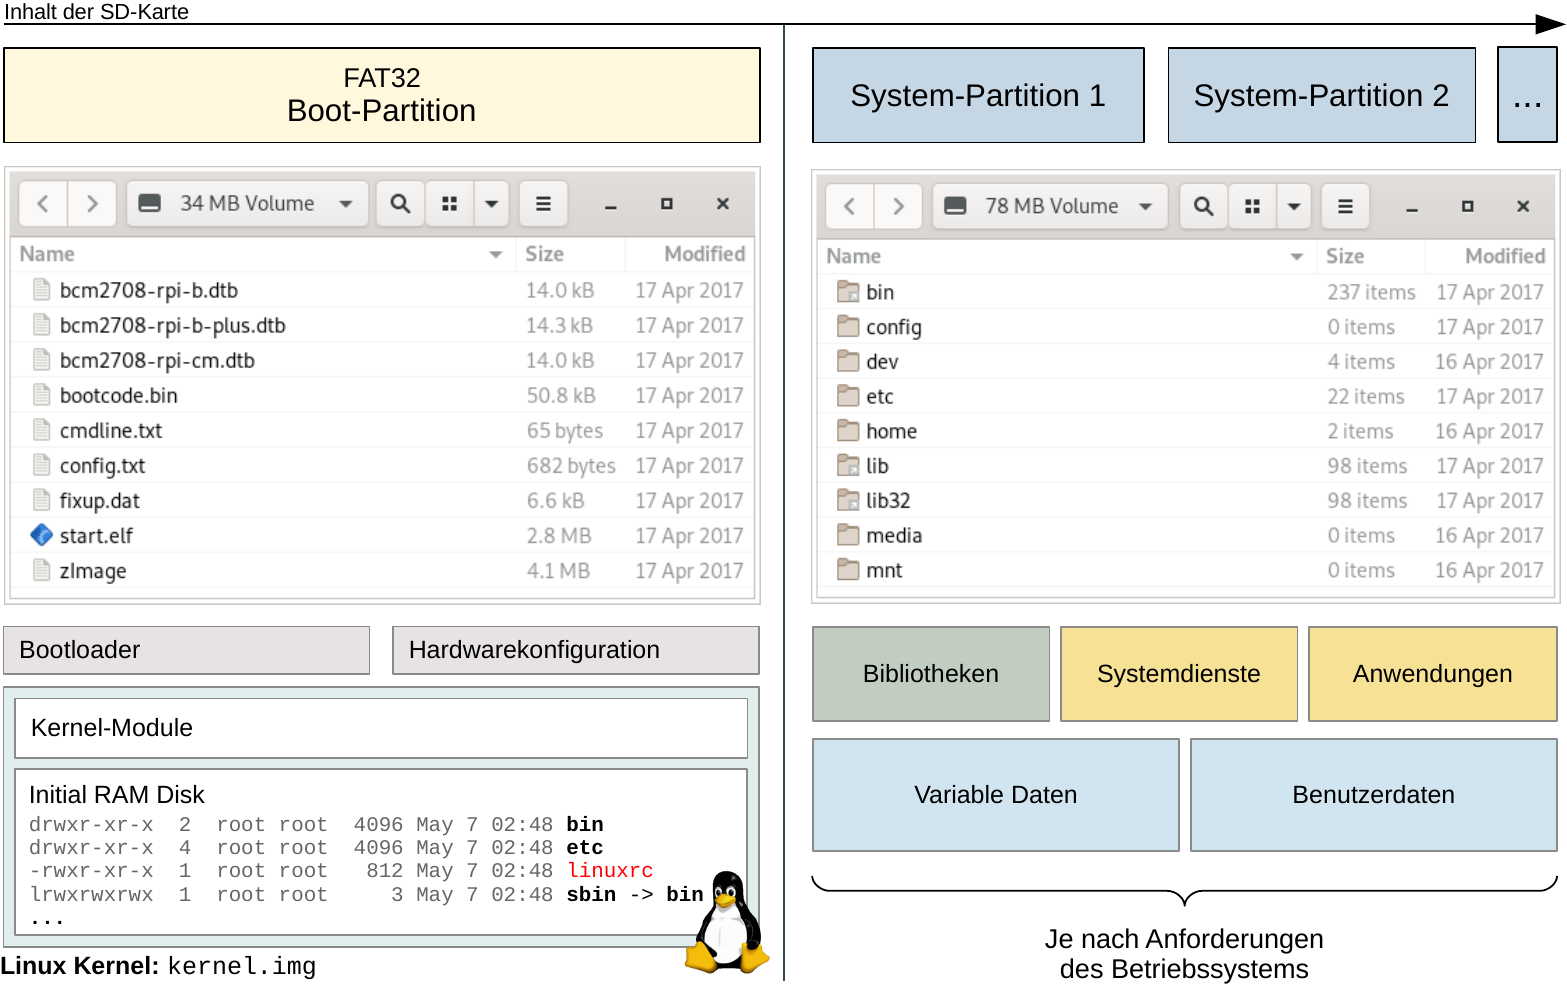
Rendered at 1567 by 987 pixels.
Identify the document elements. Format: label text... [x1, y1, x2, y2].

picture [811, 169, 1561, 604]
text_box Bootloader [3, 626, 370, 674]
picture [4, 166, 761, 605]
text_box Inhalt der SD-Karte [4, 0, 190, 25]
text_box Systemdienste [1061, 626, 1298, 722]
picture [682, 868, 772, 976]
text_box Initial RAM Disk drwxr-xr-x 2 root root 4096 May 7 02:48 bin drwxr-xr-x 4 root root 4096 May 7 02:48 etc -rwxr-xr-x 1 root root 812 May 7 02:48 linuxrc lrwxrwxrwx 1 root root 3 May 7 02:48 sbin -> bin ... [14, 773, 748, 939]
text_box System-Partition 2 [1168, 47, 1476, 143]
text_box Anwendungen [1309, 626, 1558, 722]
text_box Variable Daten [813, 738, 1180, 852]
text_box Bibliotheken [813, 626, 1050, 722]
text_box Hardwarekonfiguration [393, 626, 760, 674]
text_box FAT32 Boot-Partition [4, 47, 761, 143]
text_box Kernel-Module [15, 698, 748, 758]
text_box Linux Kernel: kernel.img [0, 951, 318, 985]
text_box Benutzerdaten [1191, 738, 1558, 852]
text_box Je nach Anforderungen des Betriebssystems [1043, 923, 1326, 985]
text_box [3, 686, 760, 947]
text_box ... [1498, 47, 1558, 142]
text_box System-Partition 1 [813, 47, 1144, 143]
